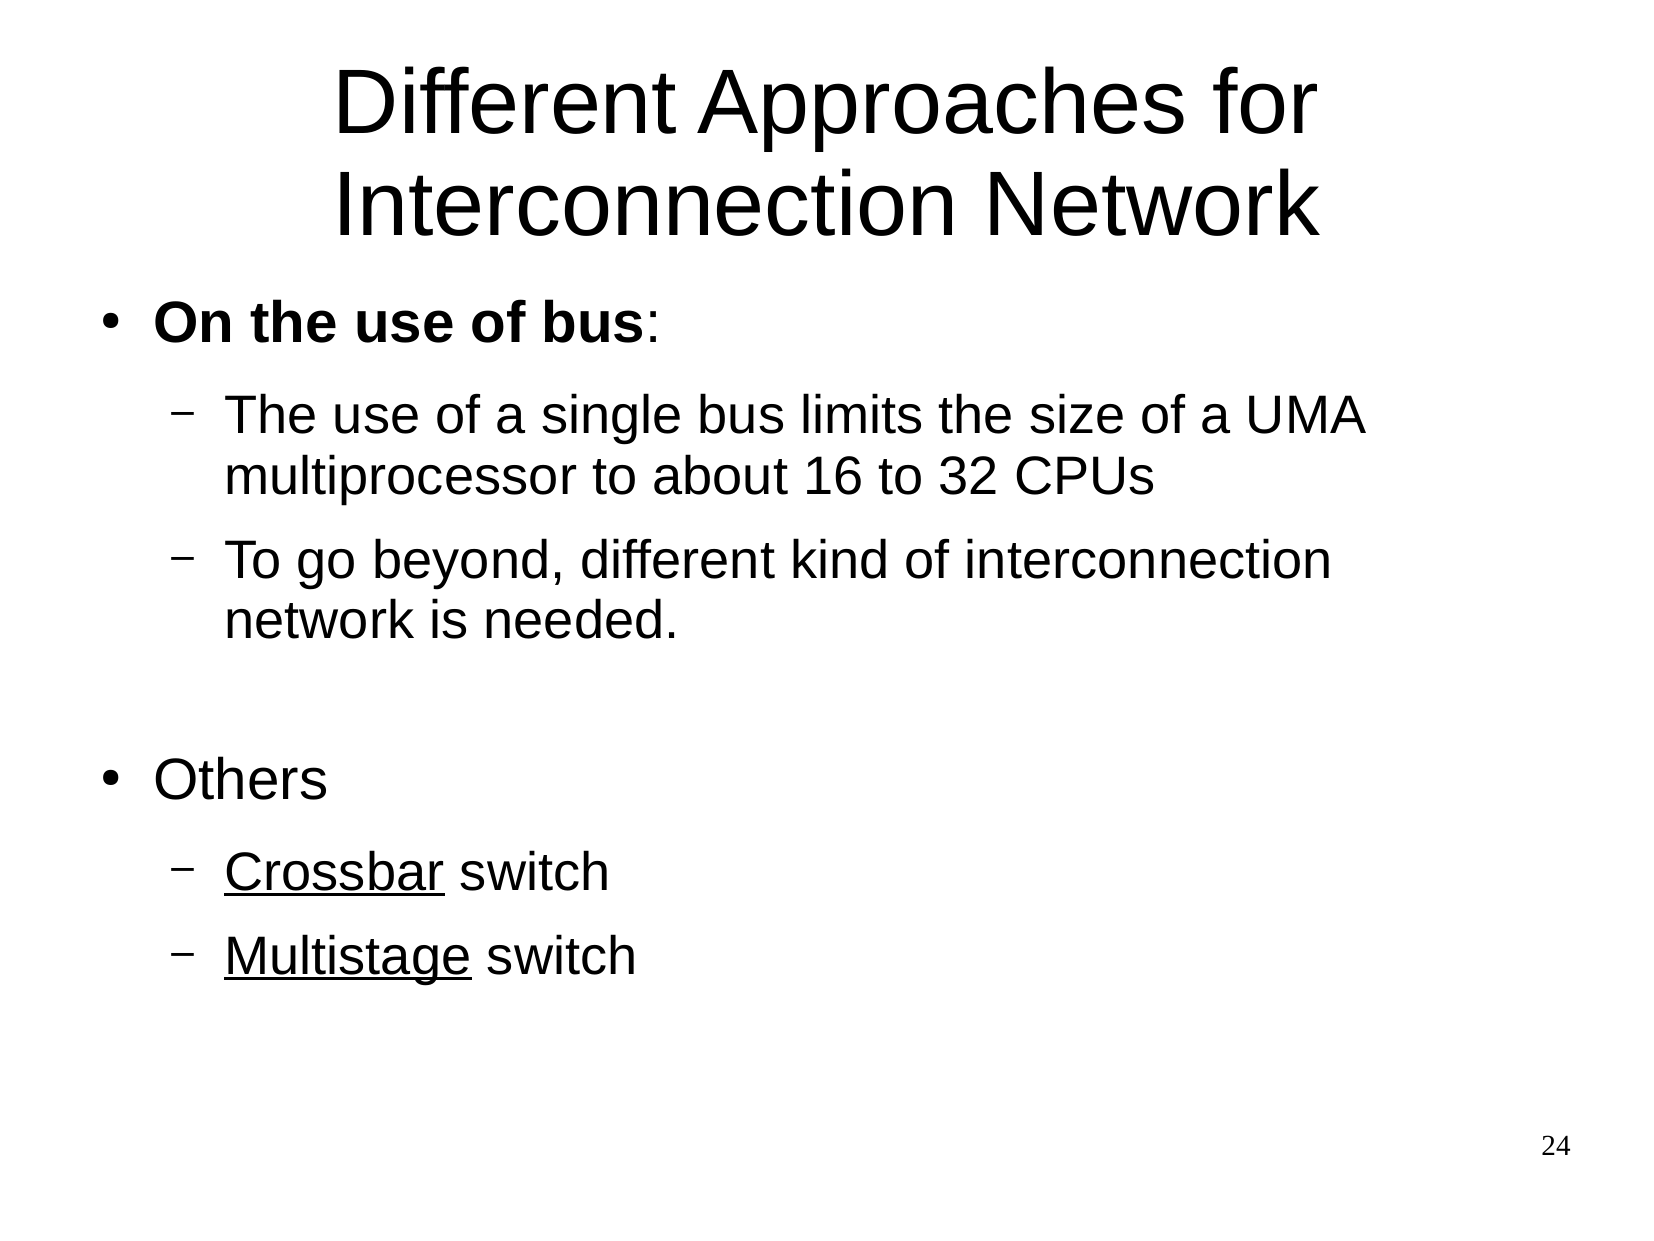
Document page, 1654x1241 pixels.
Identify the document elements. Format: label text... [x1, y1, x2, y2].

title Different Approaches for Interconnection Network [82, 49, 1571, 257]
list On the use of bus: The use of a single bus limits the size of a UMA multiprocessor to about 16 to 32 CPUs To go beyond, different kind of interconnection network is needed. Others Crossbar switch Multistage switch [82, 290, 1538, 1010]
